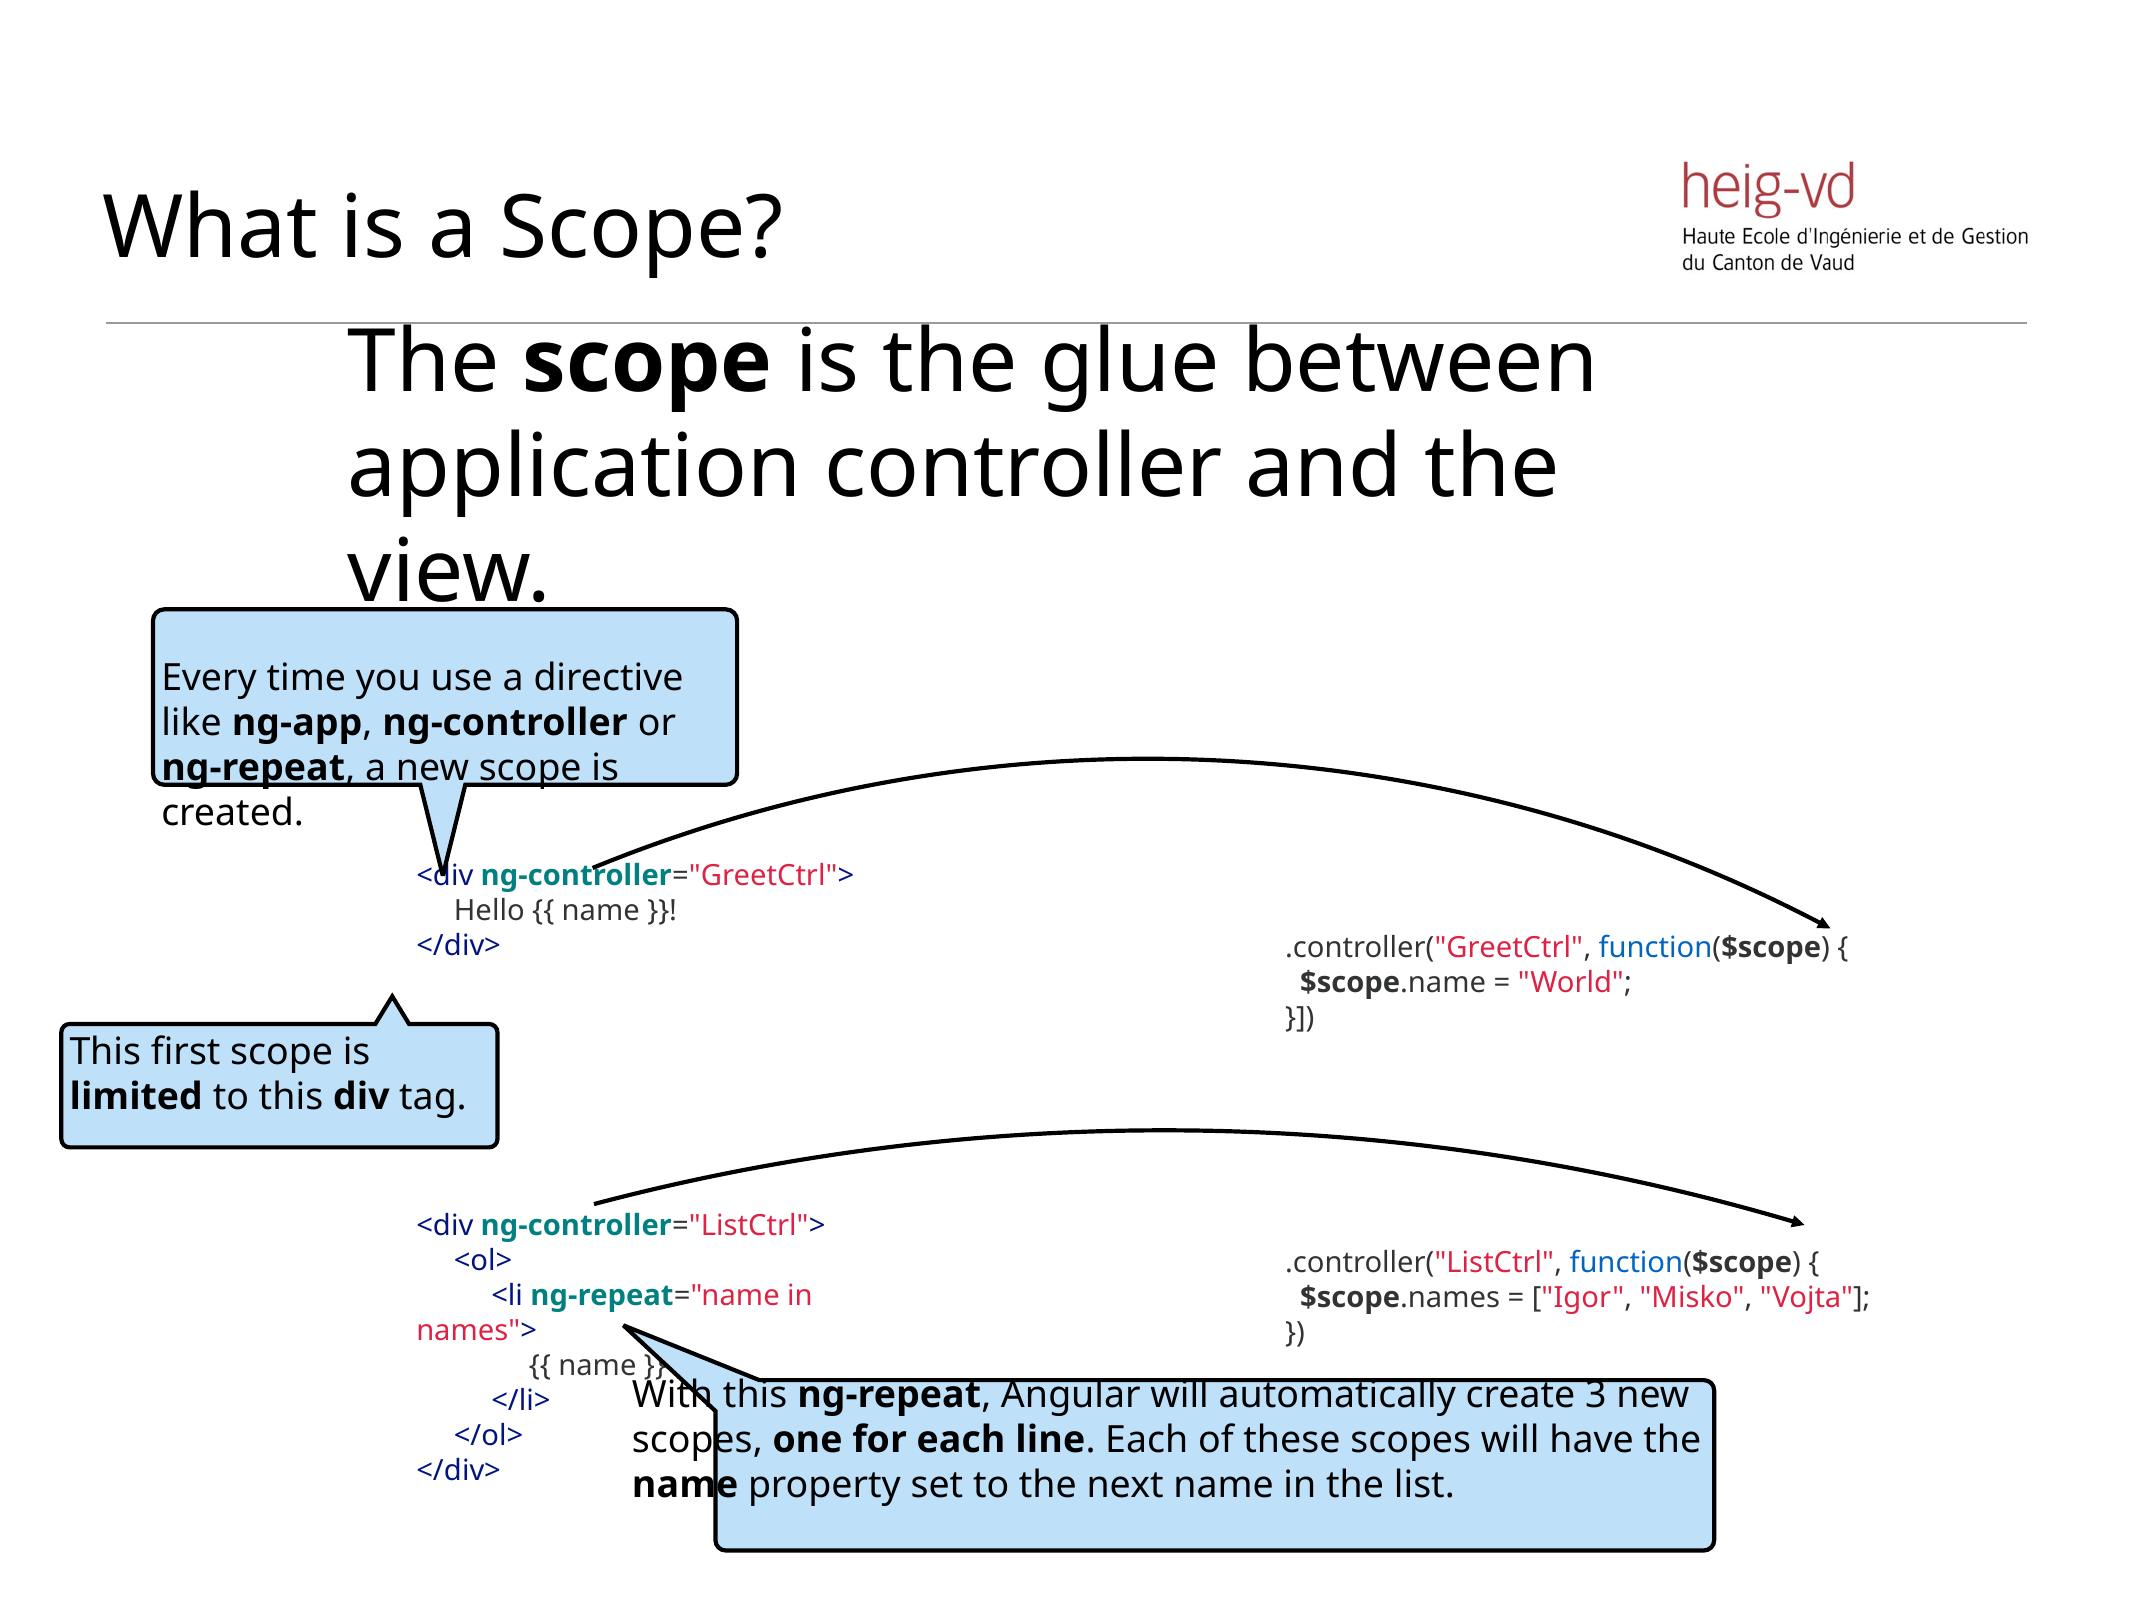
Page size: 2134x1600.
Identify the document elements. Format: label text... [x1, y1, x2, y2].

text_box The scope is the glue between application controller and the view. [339, 295, 1794, 628]
text_box With this ng-repeat, Angular will automatically create 3 new scopes, one for each line. Each of these scopes will have the name property set to the next name in the list. [623, 1325, 1715, 1551]
text_box .controller("GreetCtrl", function($scope) { $scope.name = "World"; }]) .controller("ListCtrl", function($scope) { $scope.names = ["Igor", "Misko", "Vojta"]; }) [1276, 919, 1879, 1357]
text_box <div ng-controller="GreetCtrl"> Hello {{ name }}! </div> <div ng-controller="ListCtrl"> <ol> <li ng-repeat="name in names"> {{ name }} </li> </ol> </div> [407, 865, 875, 1477]
text_box Every time you use a directive like ng-app, ng-controller or ng-repeat, a new scope is created. [153, 609, 738, 876]
title What is a Scope? [93, 54, 2040, 284]
text_box This first scope is limited to this div tag. [61, 996, 498, 1148]
